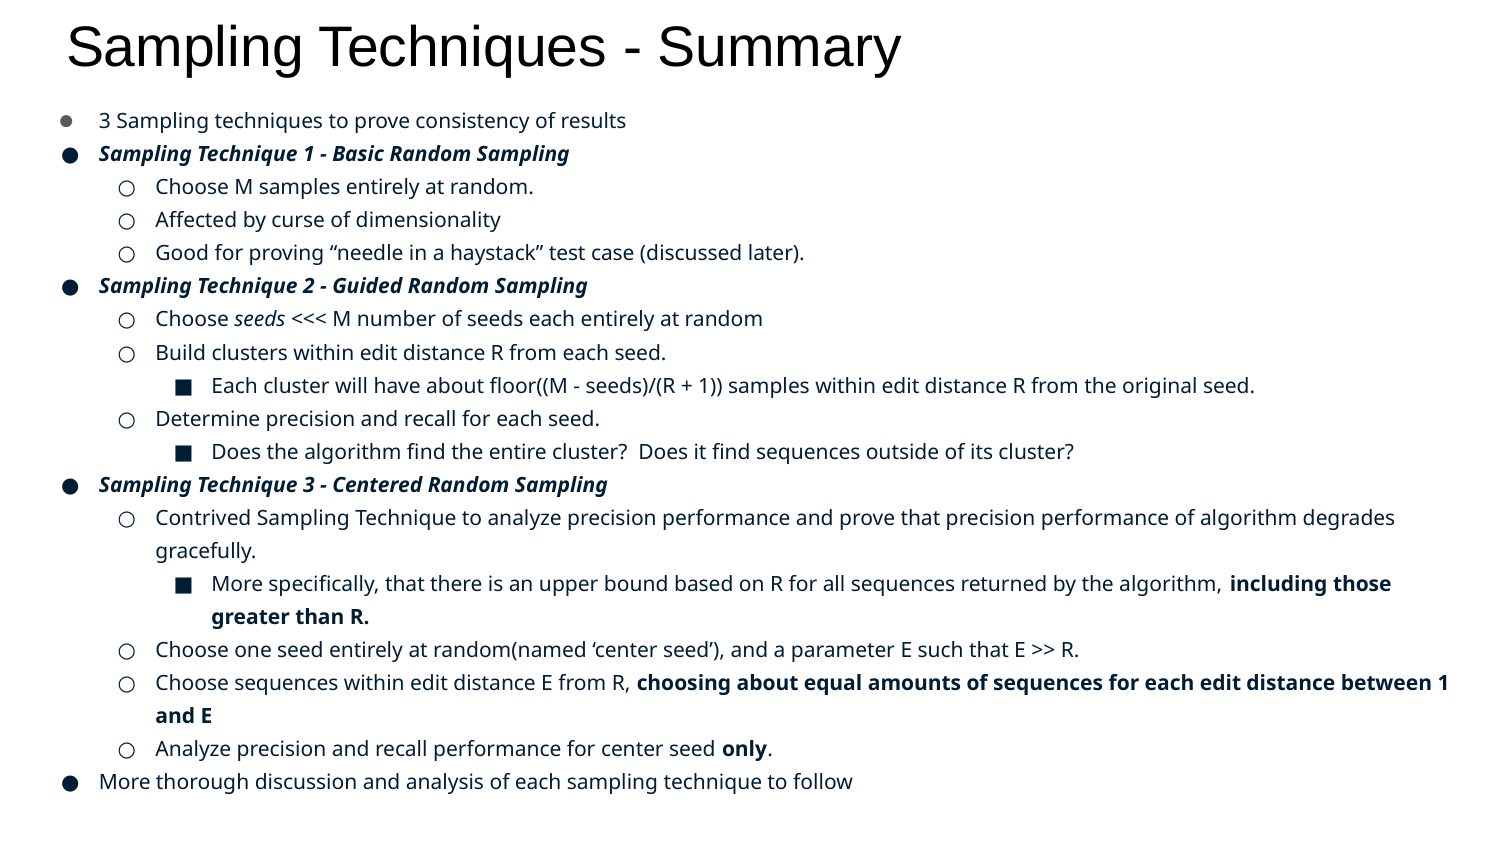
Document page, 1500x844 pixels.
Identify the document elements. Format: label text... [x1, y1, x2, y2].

list 3 Sampling techniques to prove consistency of results Sampling Technique 1 - Basic Random Sampling Choose M samples entirely at random. Affected by curse of dimensionality Good for proving “needle in a haystack” test case (discussed later). Sampling Technique 2 - Guided Random Sampling Choose seeds <<< M number of seeds each entirely at random Build clusters within edit distance R from each seed. Each cluster will have about floor((M - seeds)/(R + 1)) samples within edit distance R from the original seed. Determine precision and recall for each seed. Does the algorithm find the entire cluster? Does it find sequences outside of its cluster? Sampling Technique 3 - Centered Random Sampling Contrived Sampling Technique to analyze precision performance and prove that precision performance of algorithm degrades gracefully. More specifically, that there is an upper bound based on R for all sequences returned by the algorithm, including those greater than R. Choose one seed entirely at random(named ‘center seed’), and a parameter E such that E >> R. Choose sequences within edit distance E from R, choosing about equal amounts of sequences for each edit distance between 1 and E Analyze precision and recall performance for center seed only. More thorough discussion and analysis of each sampling technique to follow [27, 86, 1483, 816]
title Sampling Techniques - Summary [51, 0, 1449, 94]
